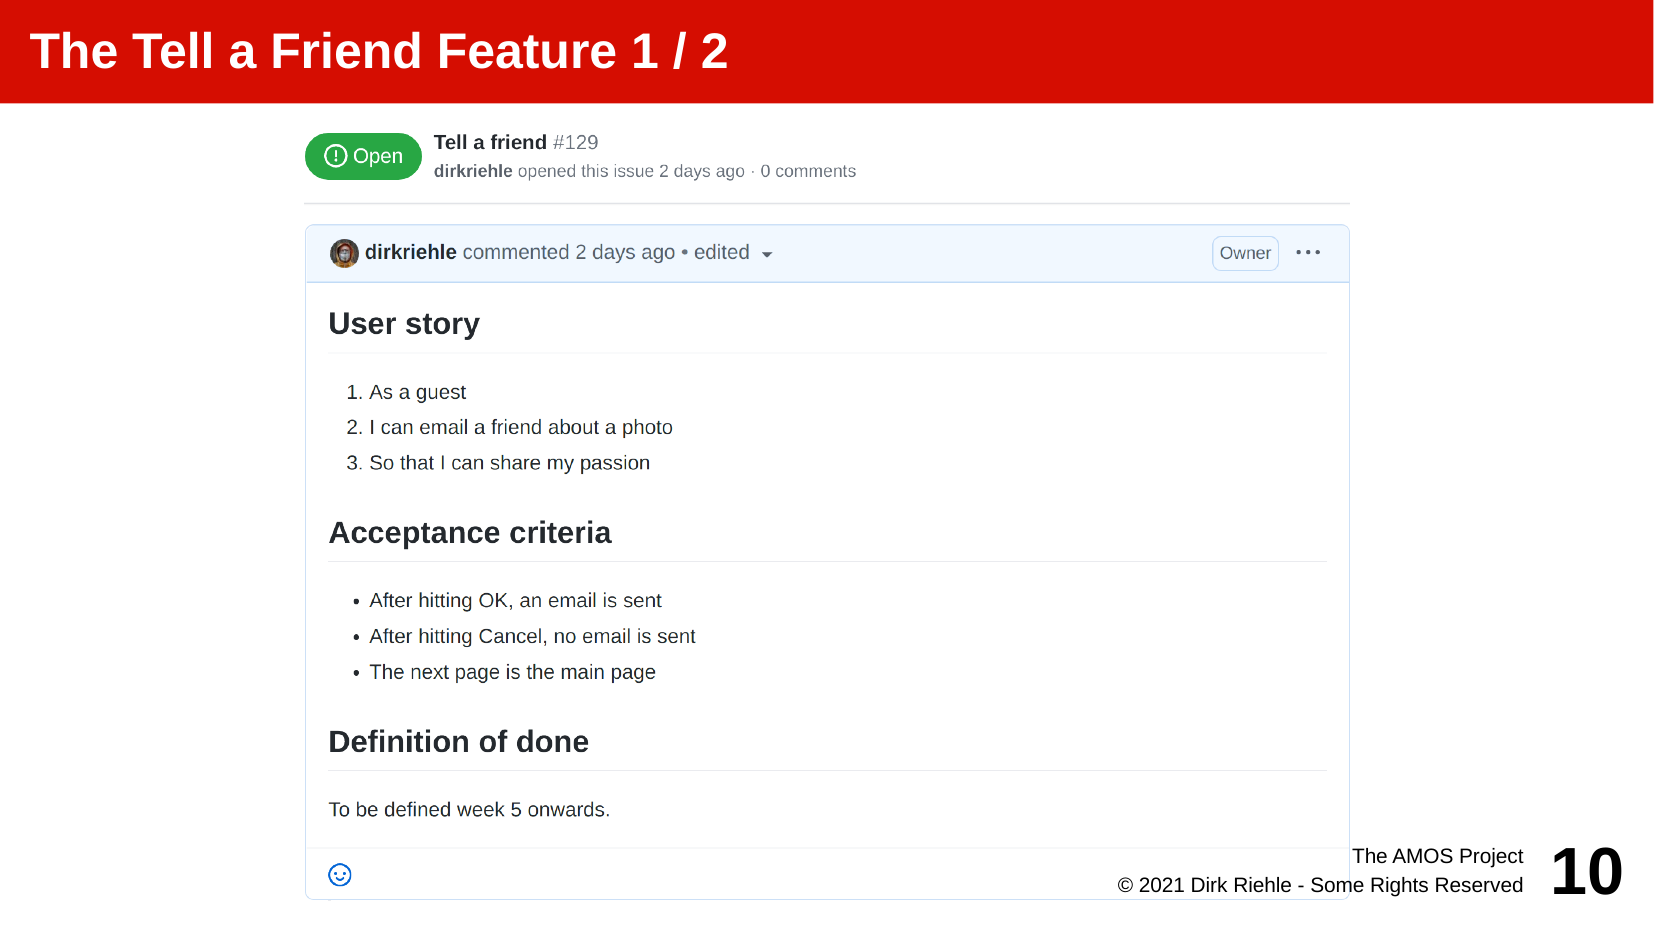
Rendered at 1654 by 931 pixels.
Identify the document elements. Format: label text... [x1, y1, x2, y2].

picture [304, 132, 1350, 901]
title The Tell a Friend Feature 1 / 2 [0, 0, 1654, 104]
